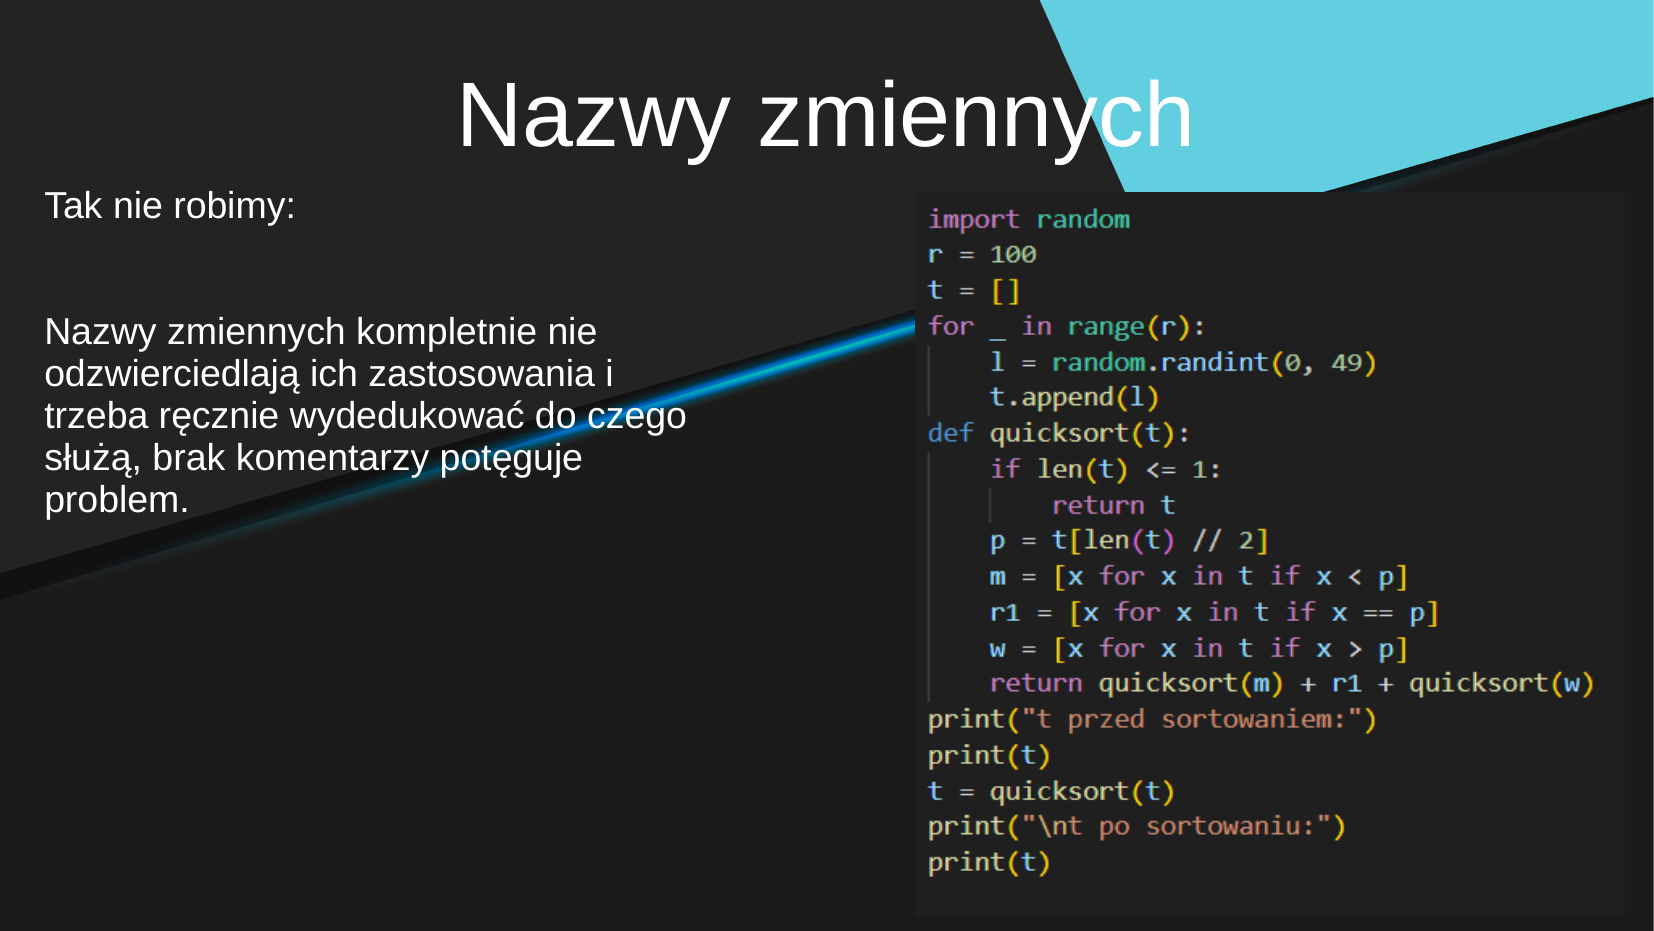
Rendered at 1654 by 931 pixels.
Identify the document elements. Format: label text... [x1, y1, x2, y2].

picture [0, 0, 1654, 931]
text_box Tak nie robimy: Nazwy zmiennych kompletnie nie odzwierciedlają ich zastosowania i trzeba ręcznie wydedukować do czego służą, brak komentarzy potęguje problem. [29, 177, 709, 902]
title Nazwy zmiennych [82, 37, 1571, 193]
